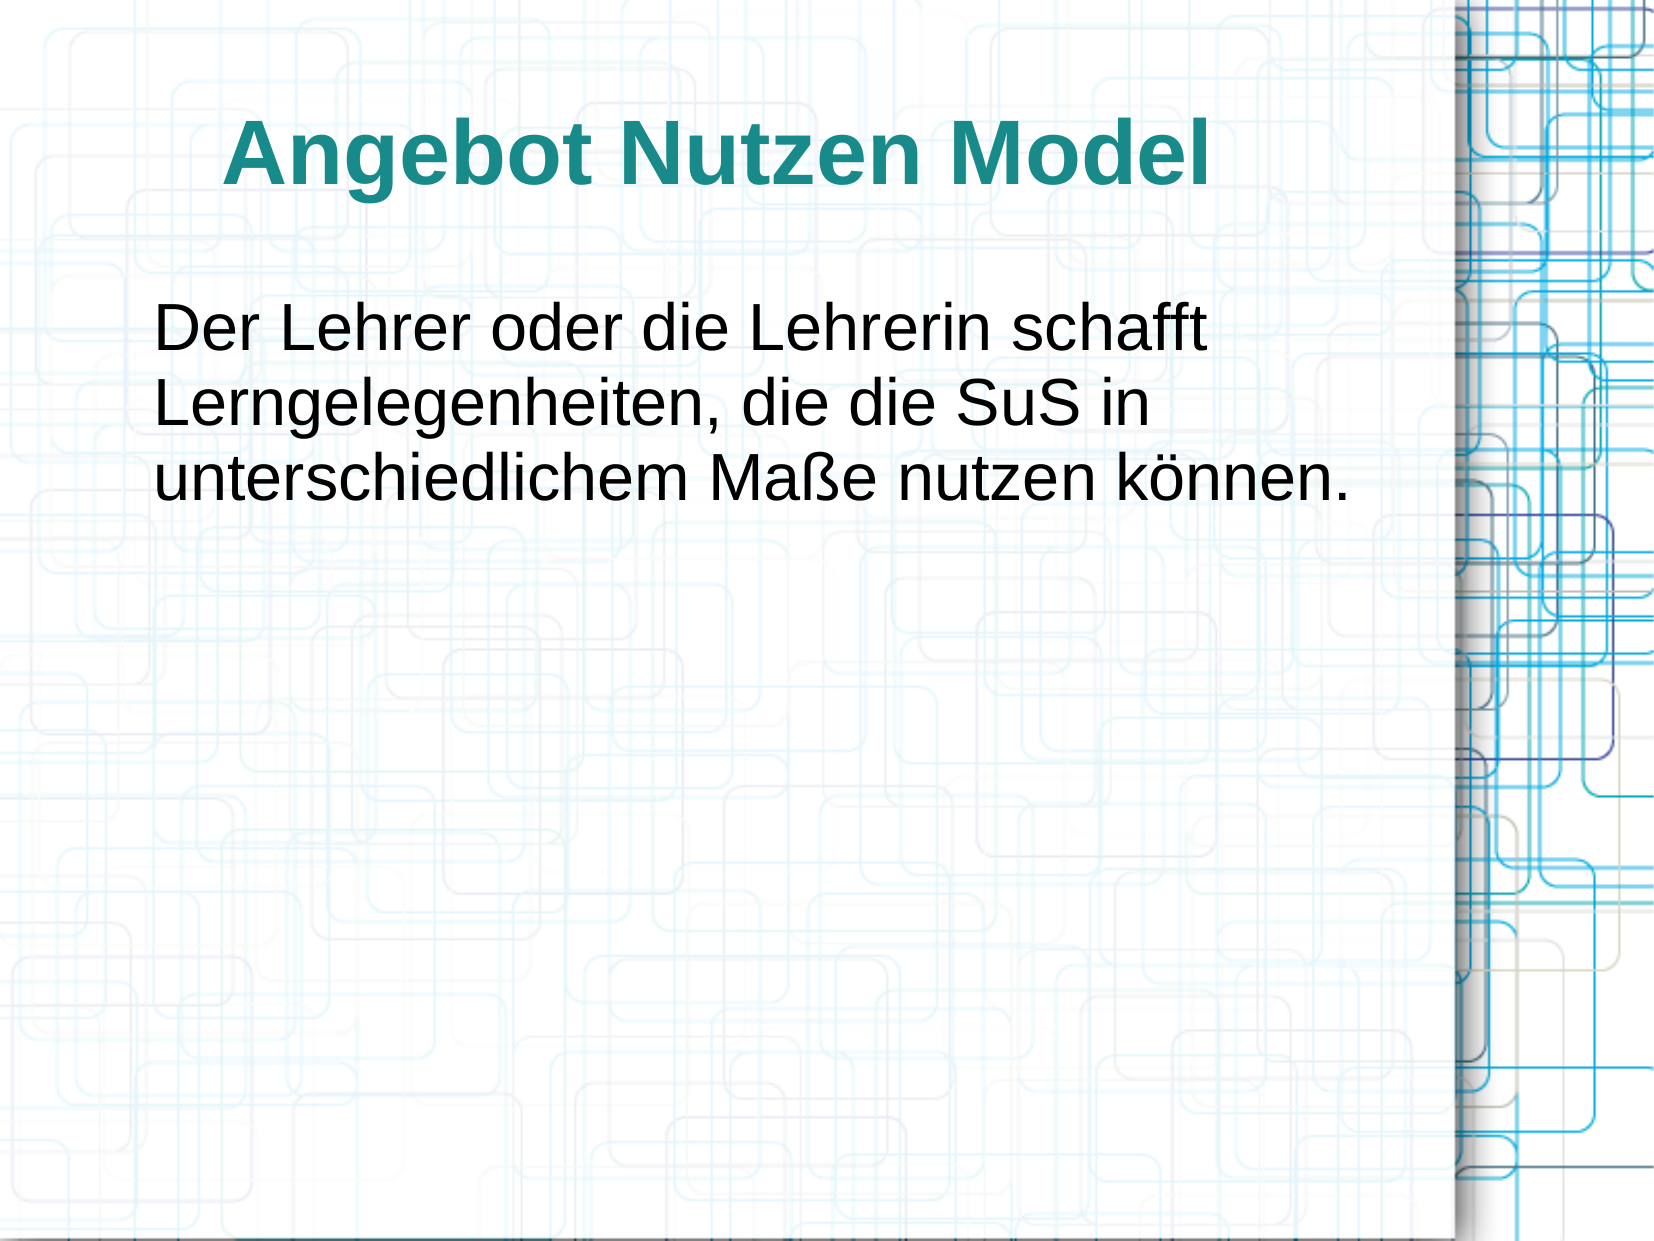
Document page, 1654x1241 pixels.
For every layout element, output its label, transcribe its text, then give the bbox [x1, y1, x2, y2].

title Angebot Nutzen Model [59, 49, 1418, 257]
list Der Lehrer oder die Lehrerin schafft Lerngelegenheiten, die die SuS in unterschiedlichem Maße nutzen können. [82, 290, 1418, 1109]
picture [0, 0, 1654, 1241]
